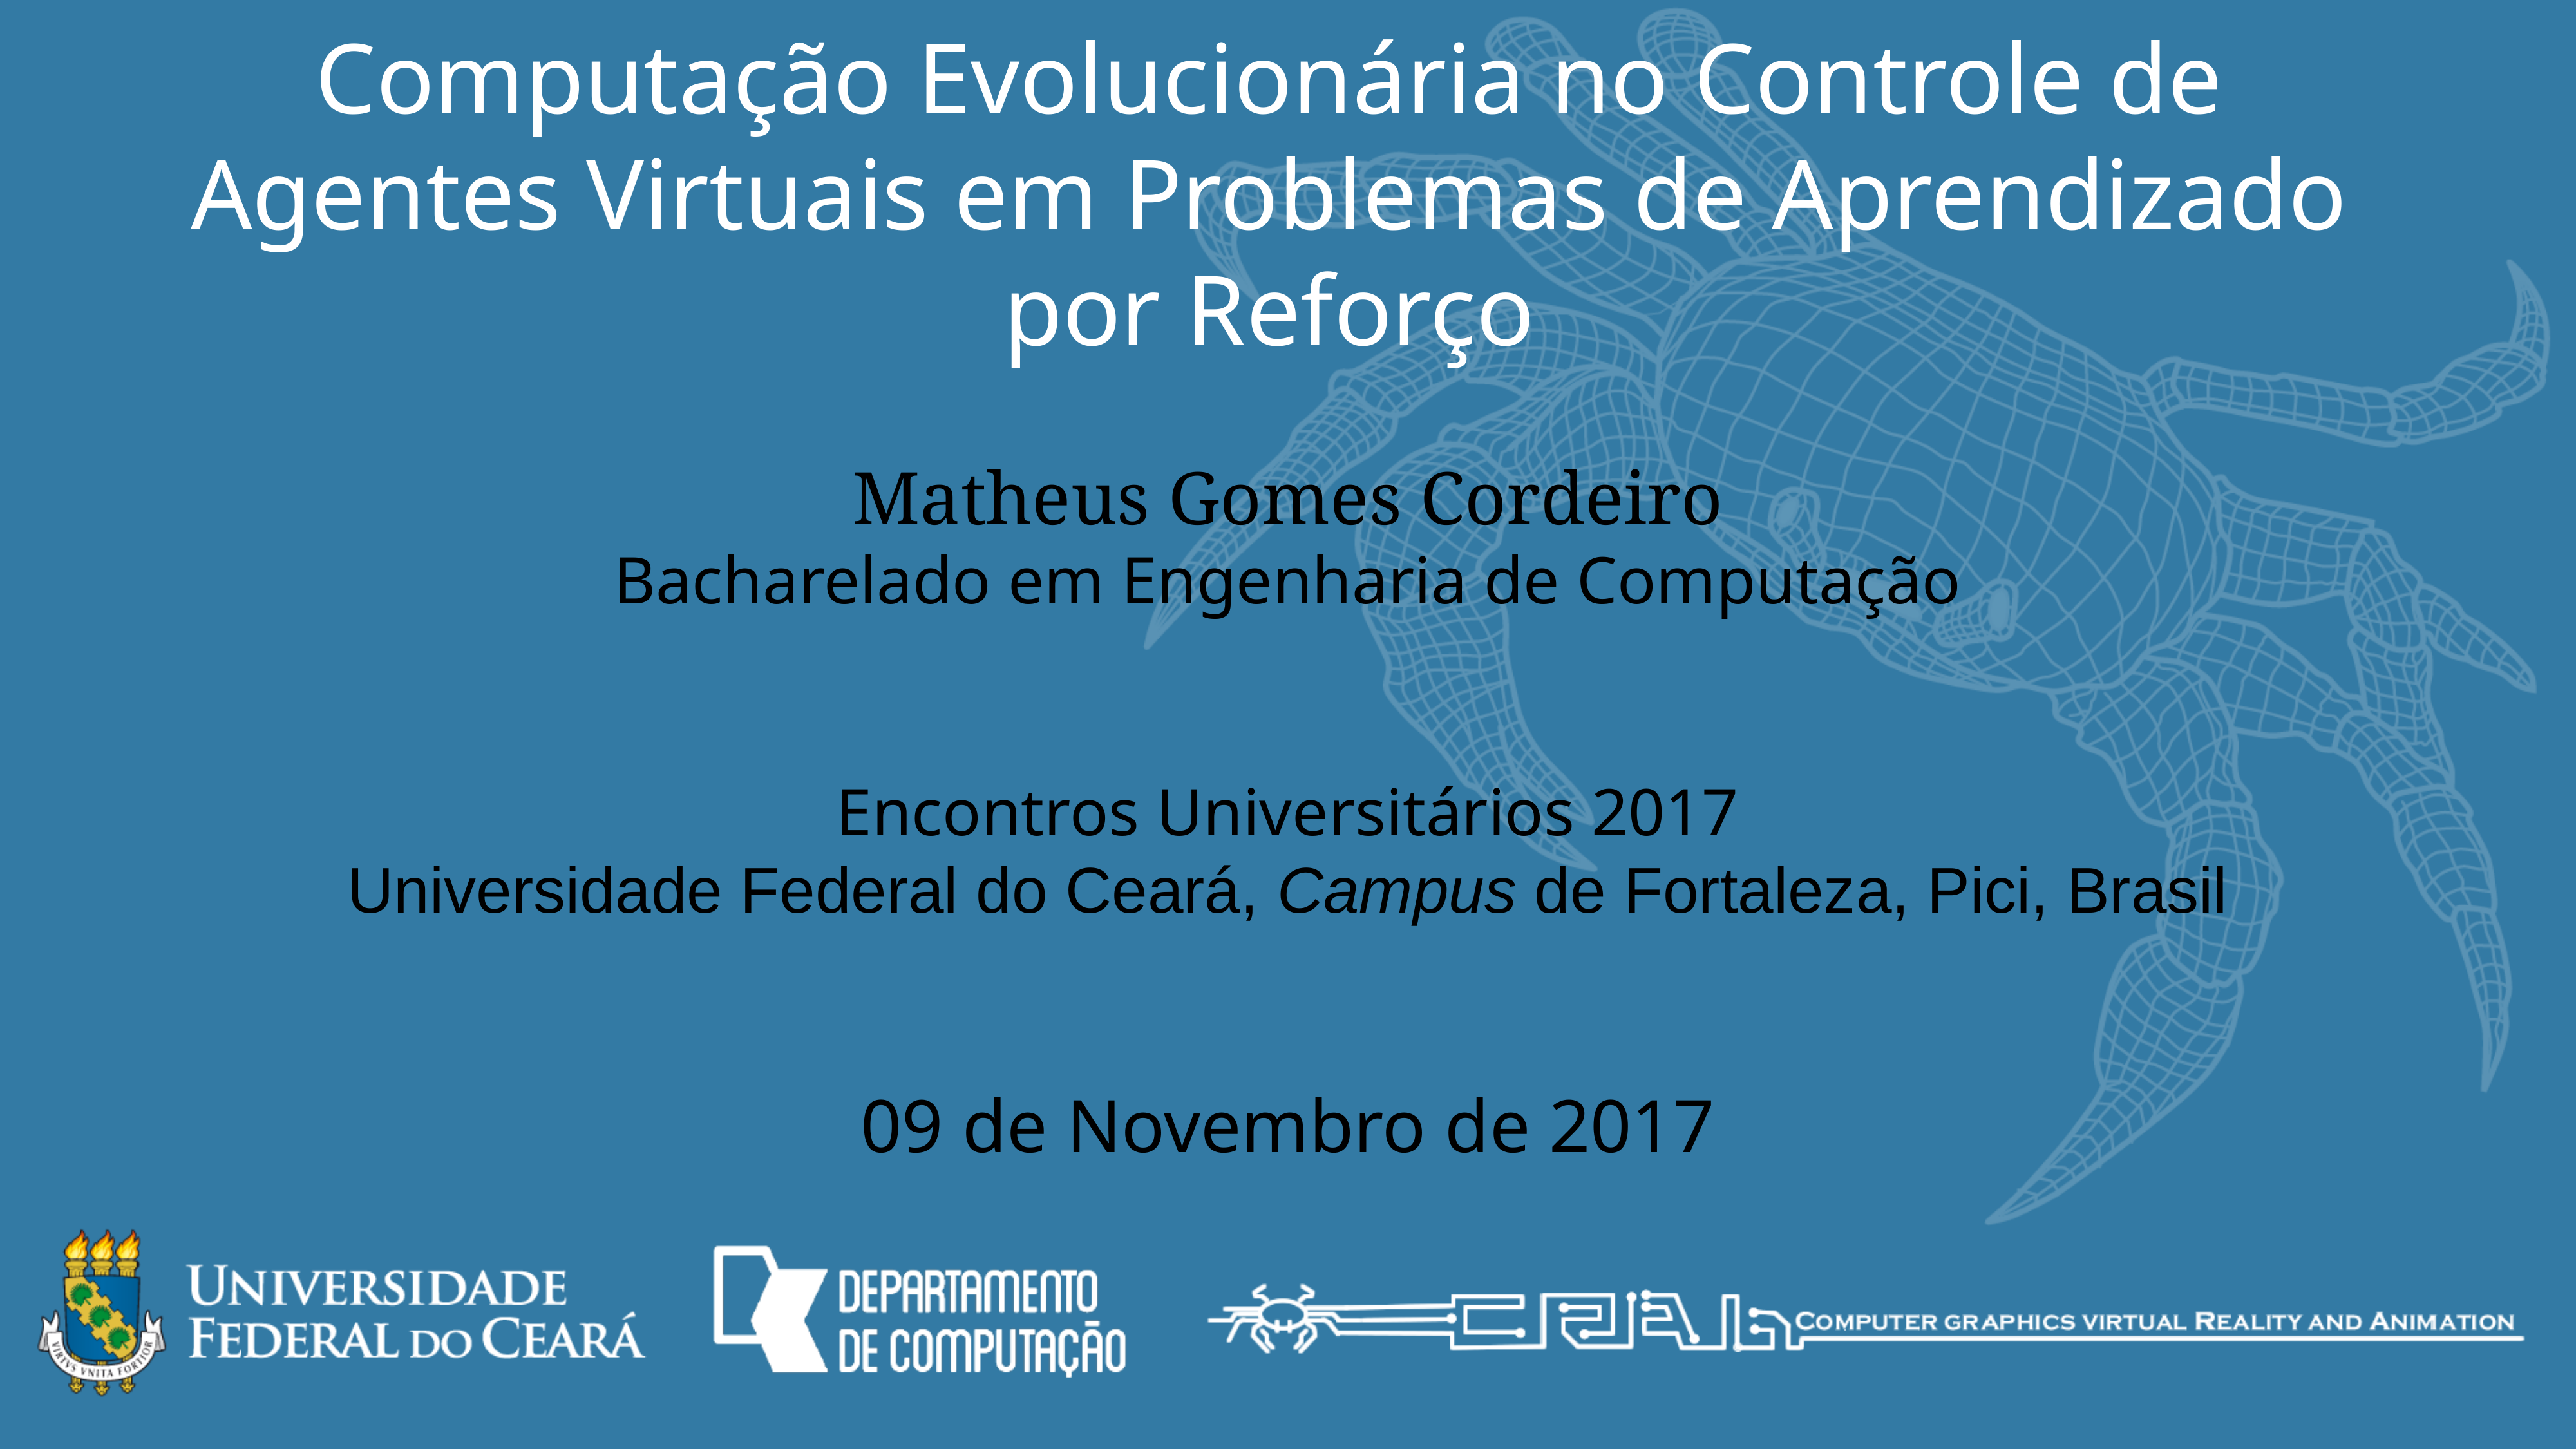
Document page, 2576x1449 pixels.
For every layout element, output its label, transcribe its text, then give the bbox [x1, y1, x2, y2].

title Computação Evolucionária no Controle de Agentes Virtuais em Problemas de Aprendizado por Reforço [158, 38, 2381, 365]
picture [0, 1230, 2576, 1449]
picture [0, 0, 2576, 452]
list Matheus Gomes Cordeiro Bacharelado em Engenharia de Computação Encontros Universitários 2017 Universidade Federal do Ceará, Campus de Fortaleza, Pici, Brasil 09 de Novembro de 2017 [0, 452, 2576, 1230]
